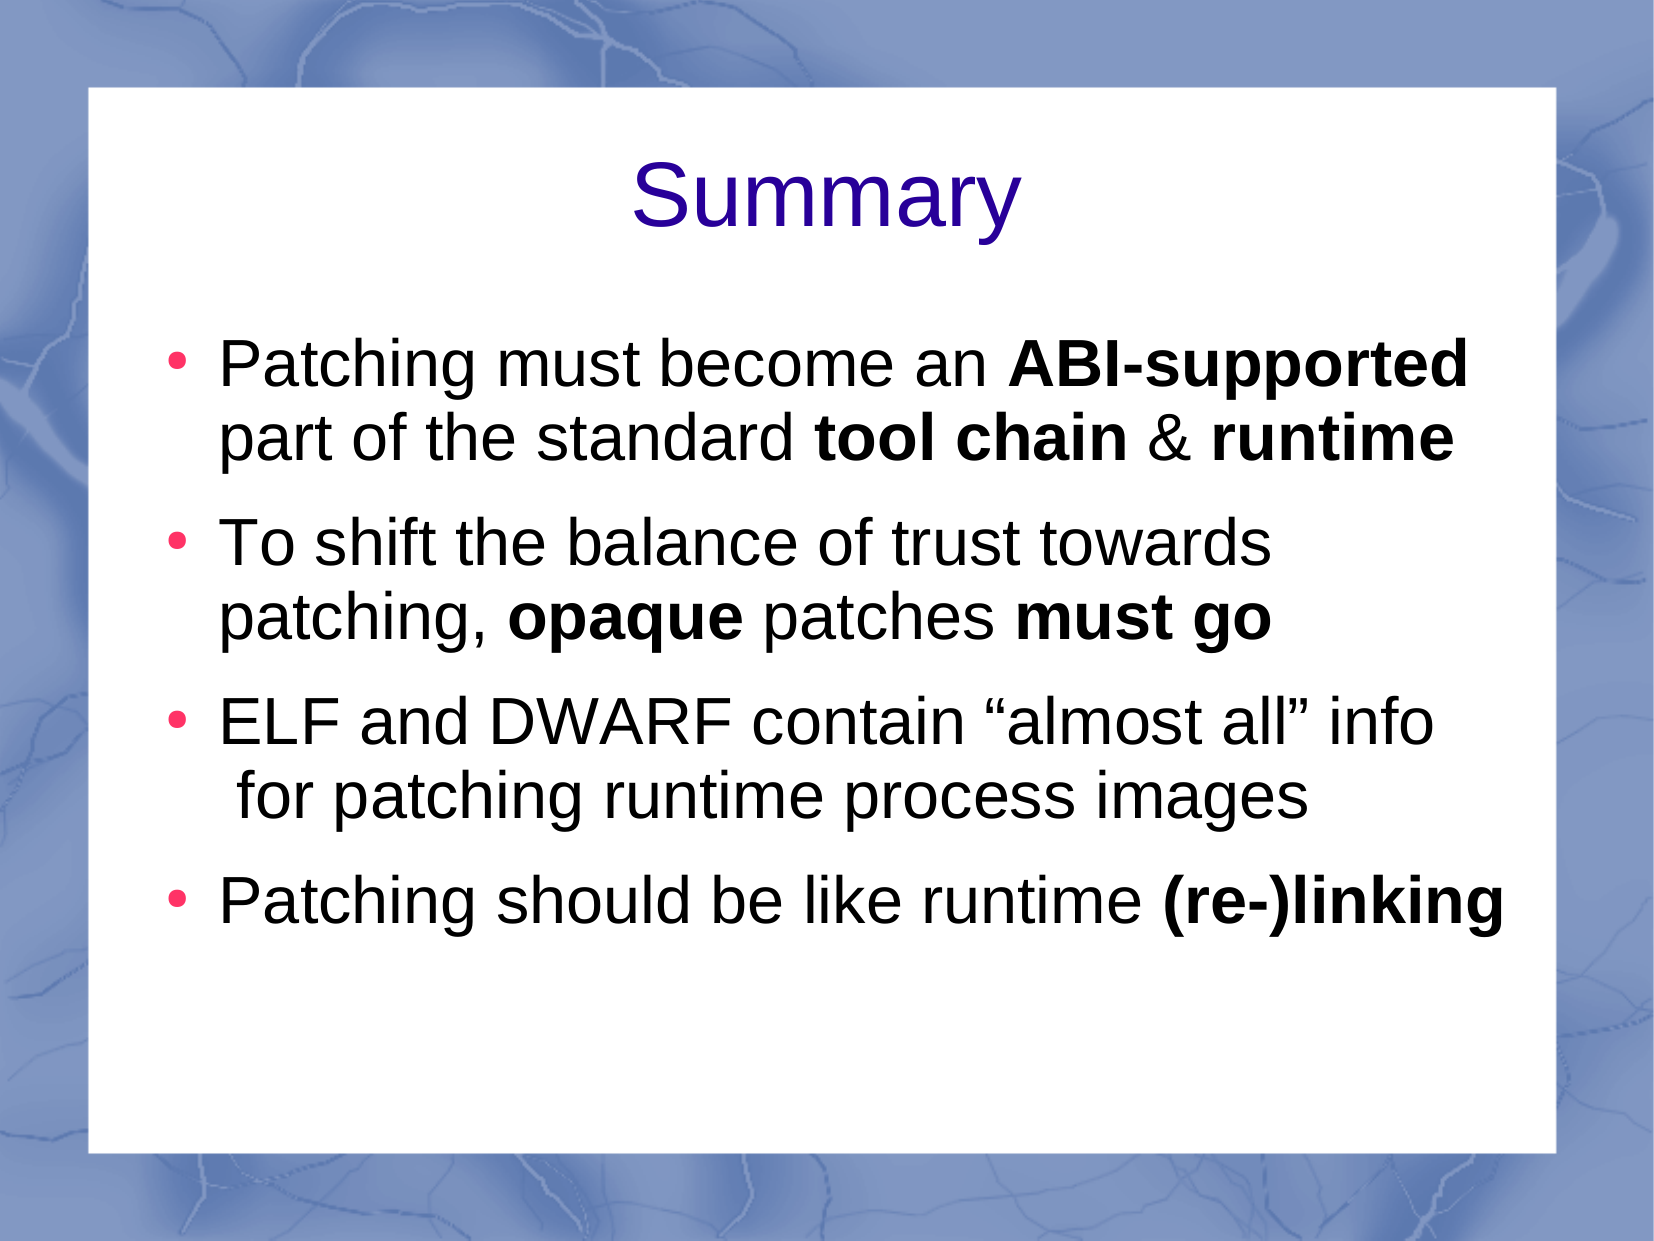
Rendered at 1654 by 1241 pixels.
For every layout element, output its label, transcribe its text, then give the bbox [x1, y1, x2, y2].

list Patching must become an ABI-supported part of the standard tool chain & runtime To shift the balance of trust towards patching, opaque patches must go ELF and DWARF contain “almost all” info for patching runtime process images Patching should be like runtime (re-)linking [147, 325, 1537, 1130]
title Summary [118, 98, 1536, 291]
picture [0, 0, 1654, 1241]
